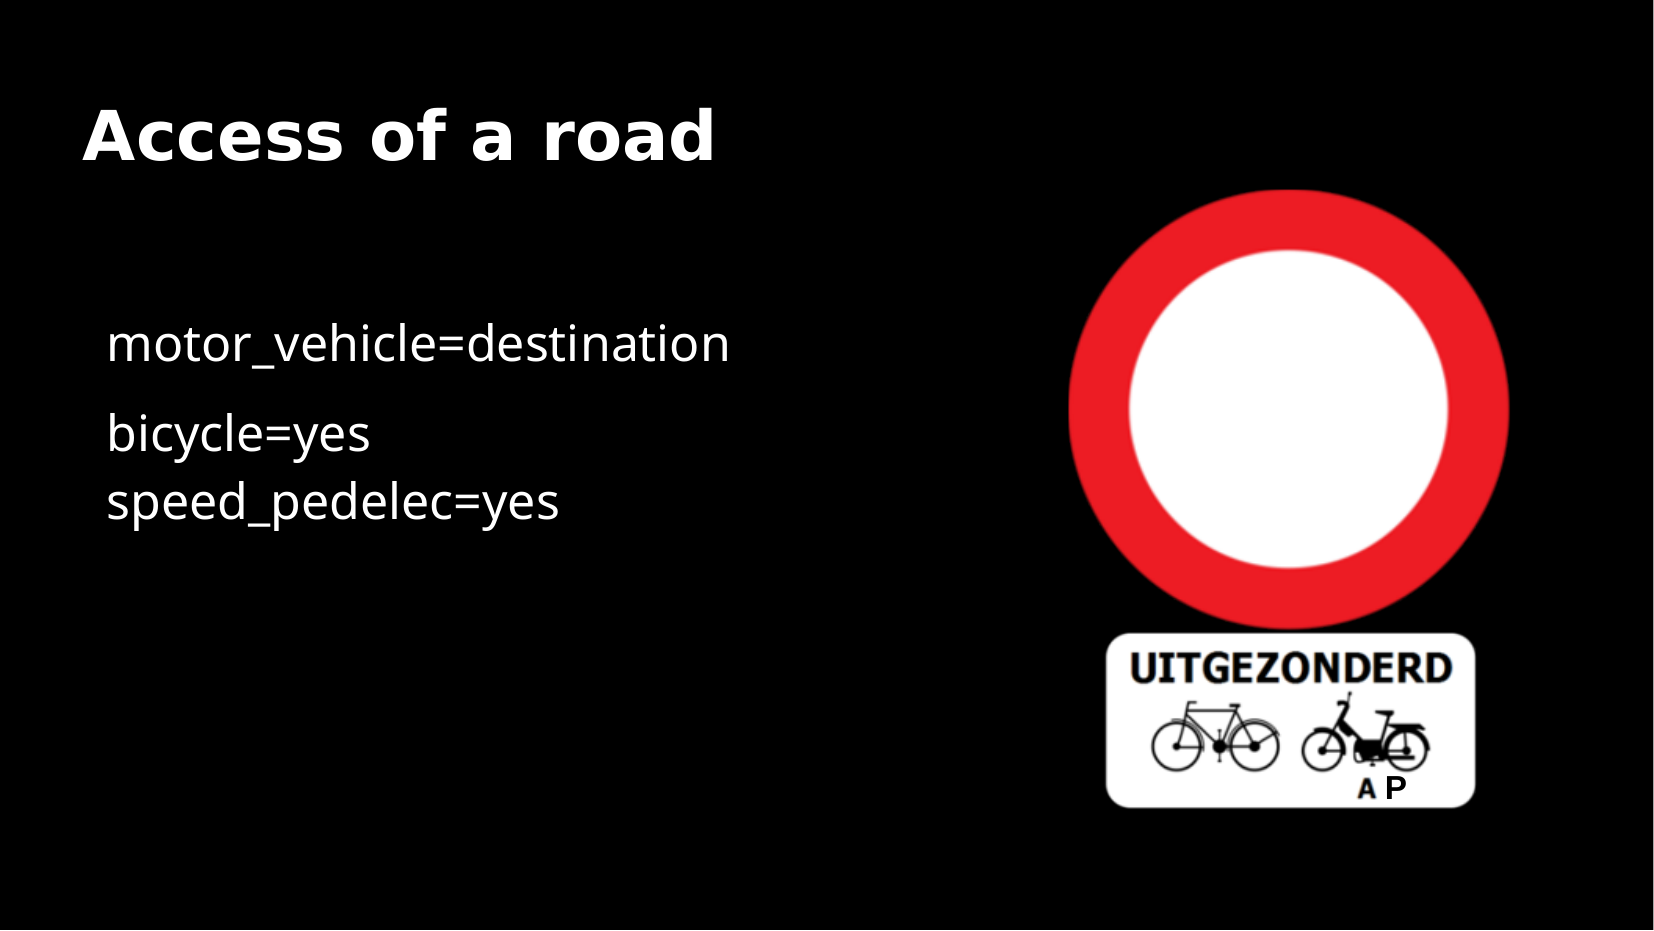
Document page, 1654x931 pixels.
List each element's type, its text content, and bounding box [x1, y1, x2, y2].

list motor_vehicle=destination bicycle=yes speed_pedelec=yes [35, 217, 1524, 827]
title Access of a road [82, 59, 1571, 215]
picture [1023, 188, 1548, 814]
text_box P [1370, 762, 1430, 814]
